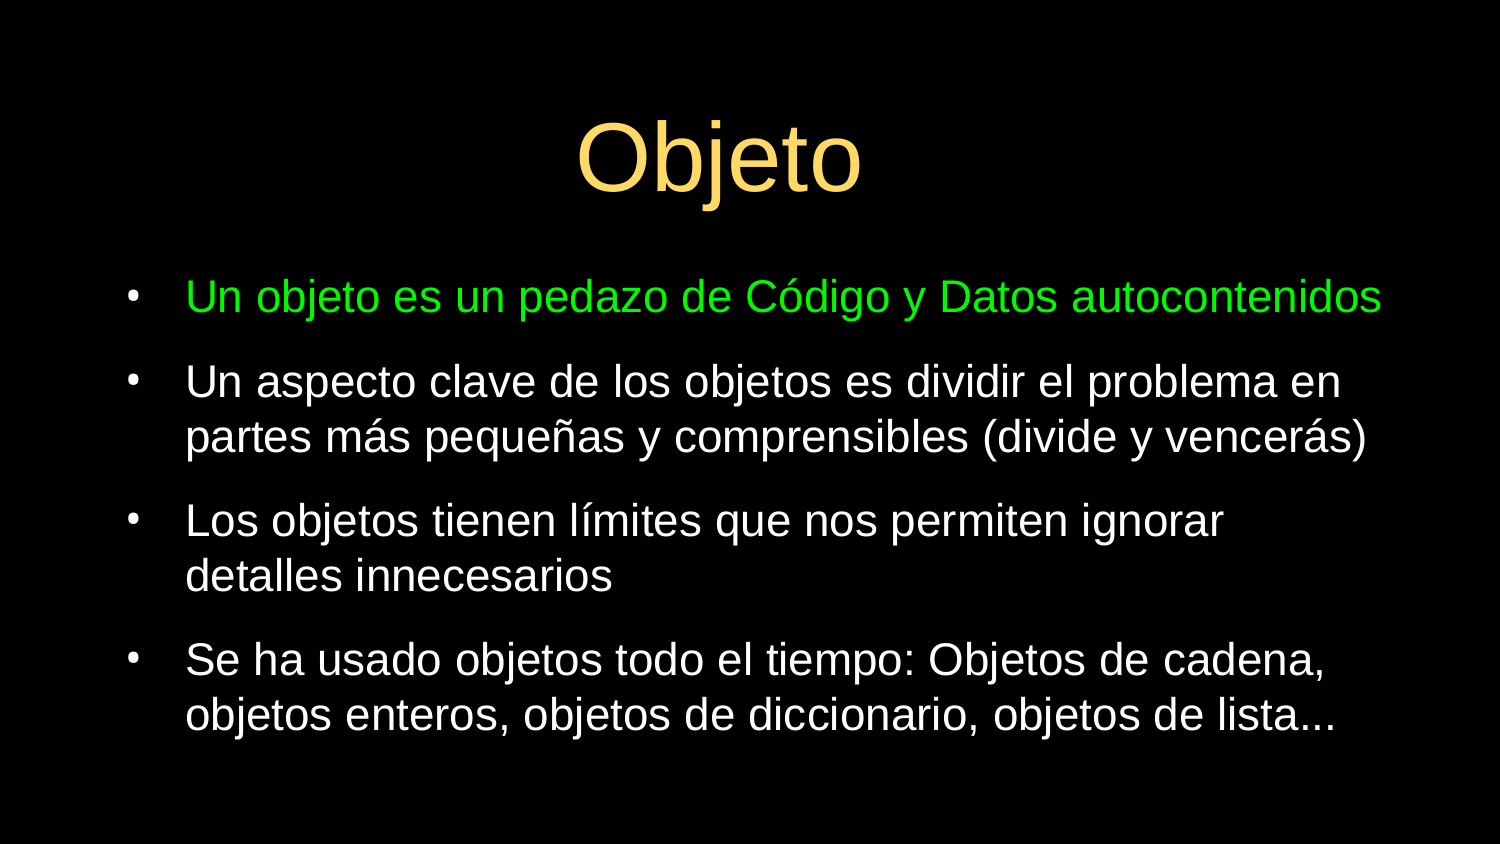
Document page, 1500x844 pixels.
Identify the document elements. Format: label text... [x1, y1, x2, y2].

list Un objeto es un pedazo de Código y Datos autocontenidos Un aspecto clave de los objetos es dividir el problema en partes más pequeñas y comprensibles (divide y vencerás) Los objetos tienen límites que nos permiten ignorar detalles innecesarios Se ha usado objetos todo el tiempo: Objetos de cadena, objetos enteros, objetos de diccionario, objetos de lista... [106, 240, 1393, 767]
title Objeto [106, 70, 1333, 235]
